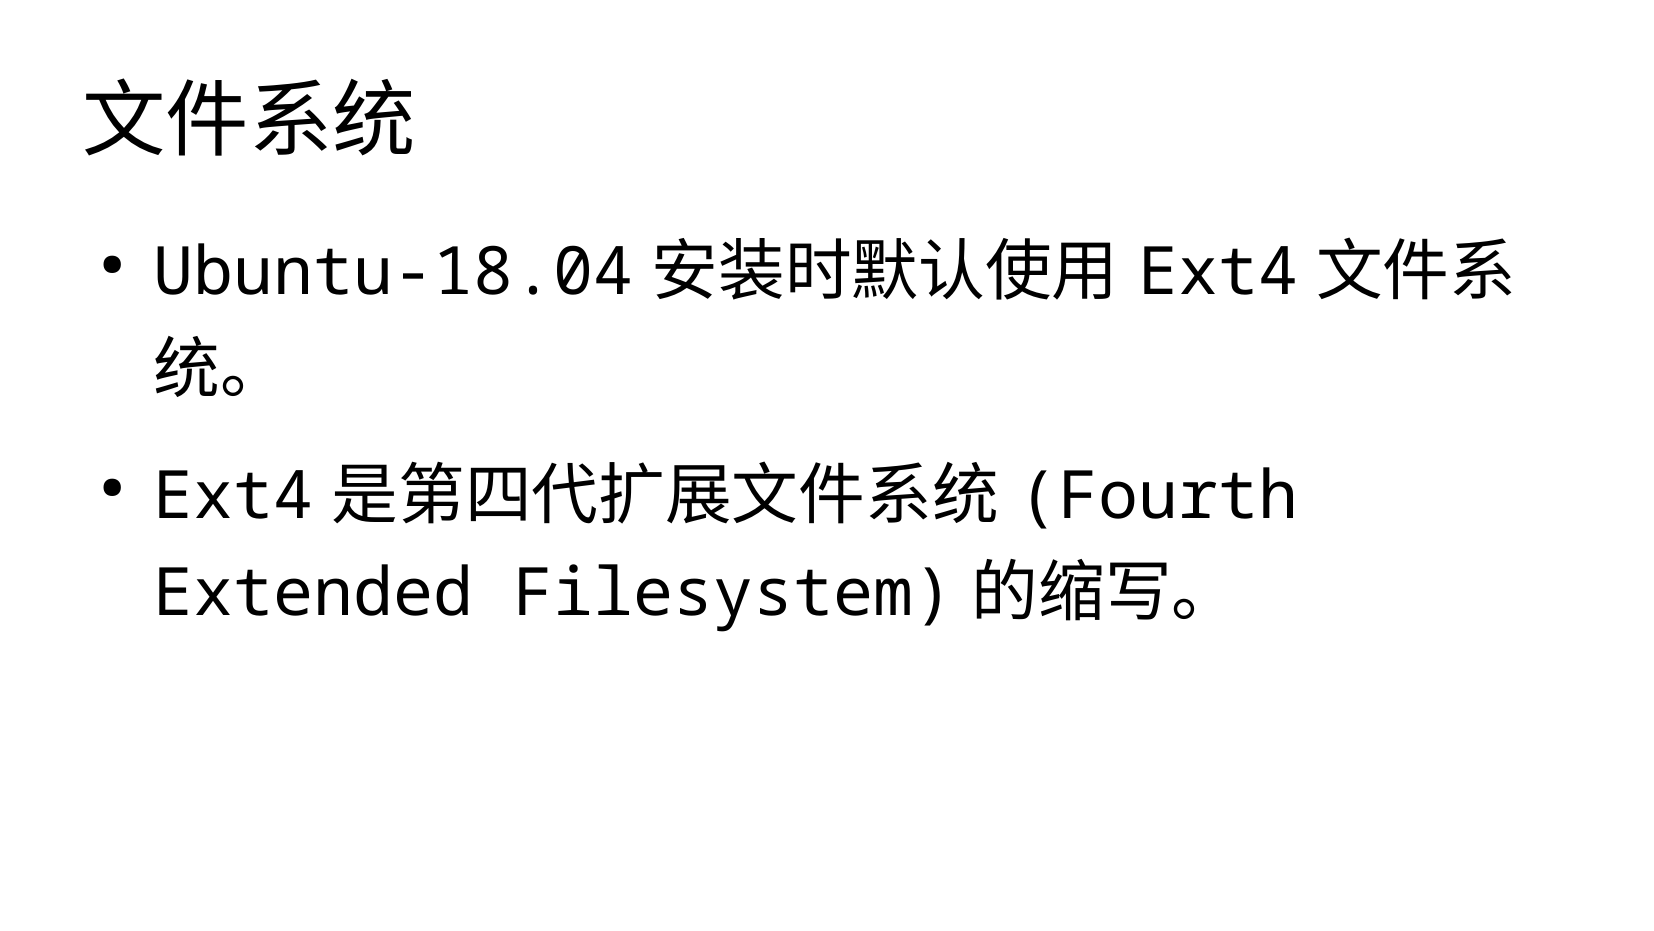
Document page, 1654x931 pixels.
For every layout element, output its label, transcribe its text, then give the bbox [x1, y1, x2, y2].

list Ubuntu-18.04安装时默认使用Ext4文件系统。 Ext4是第四代扩展文件系统(Fourth Extended Filesystem)的缩写。 [82, 217, 1571, 851]
title 文件系统 [82, 37, 1571, 189]
